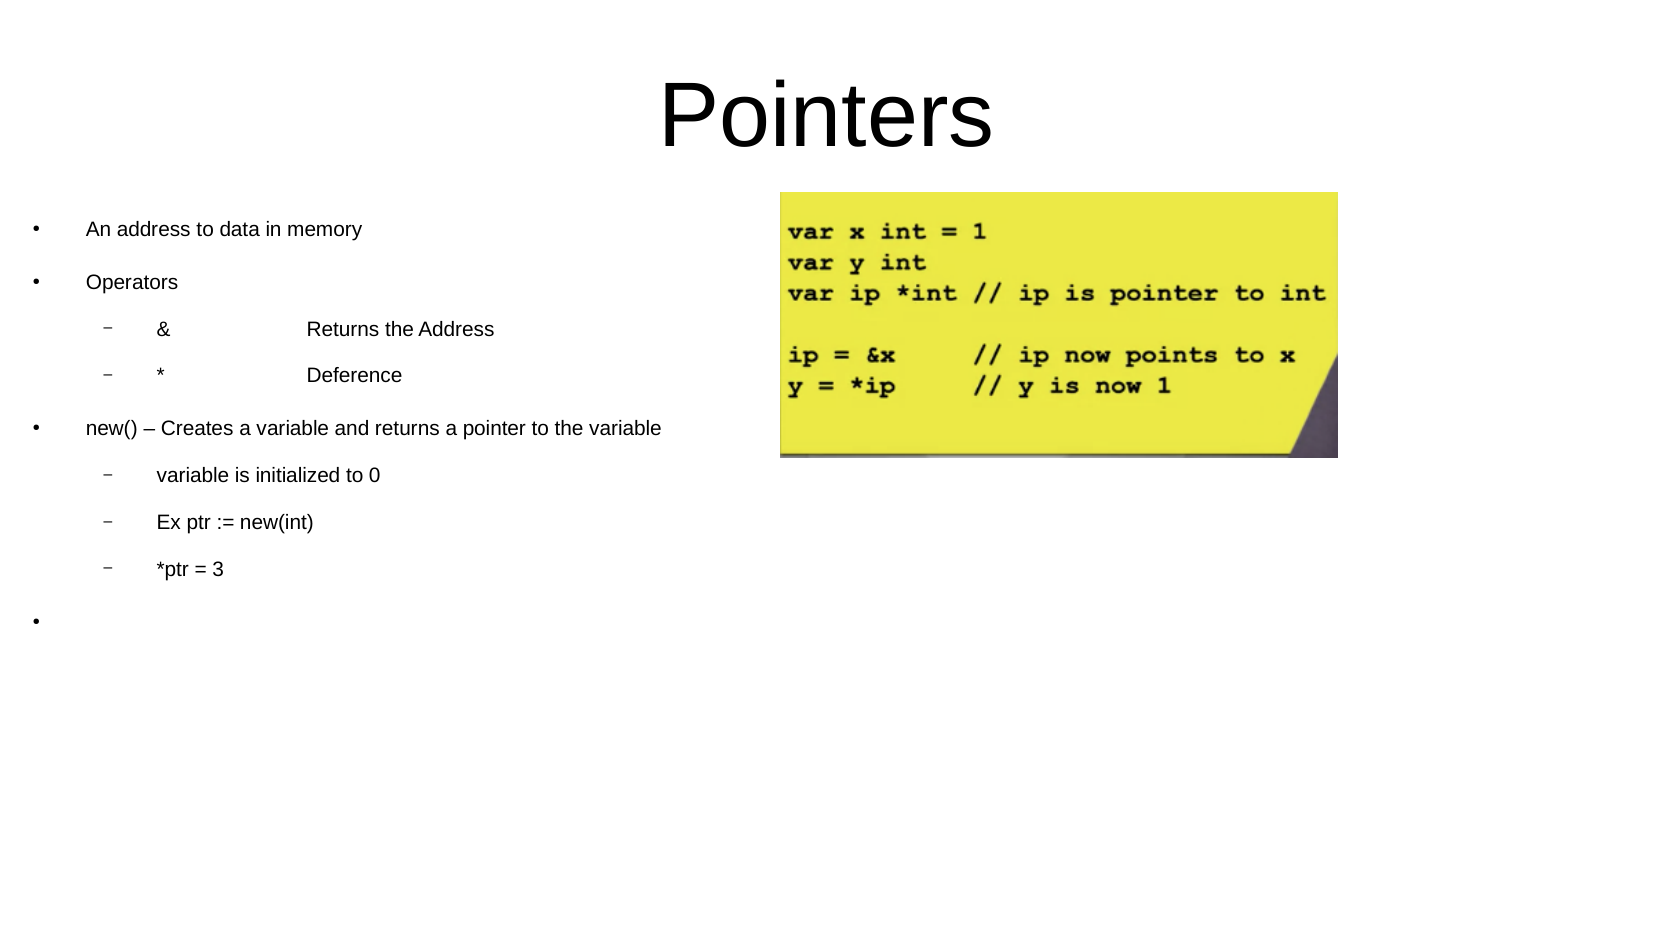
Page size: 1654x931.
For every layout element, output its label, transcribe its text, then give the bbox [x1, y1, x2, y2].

list An address to data in memory Operators & Returns the Address * Deference new() – Creates a variable and returns a pointer to the variable variable is initialized to 0 Ex ptr := new(int) *ptr = 3 [15, 217, 1571, 901]
picture [780, 192, 1338, 458]
title Pointers [82, 37, 1571, 193]
